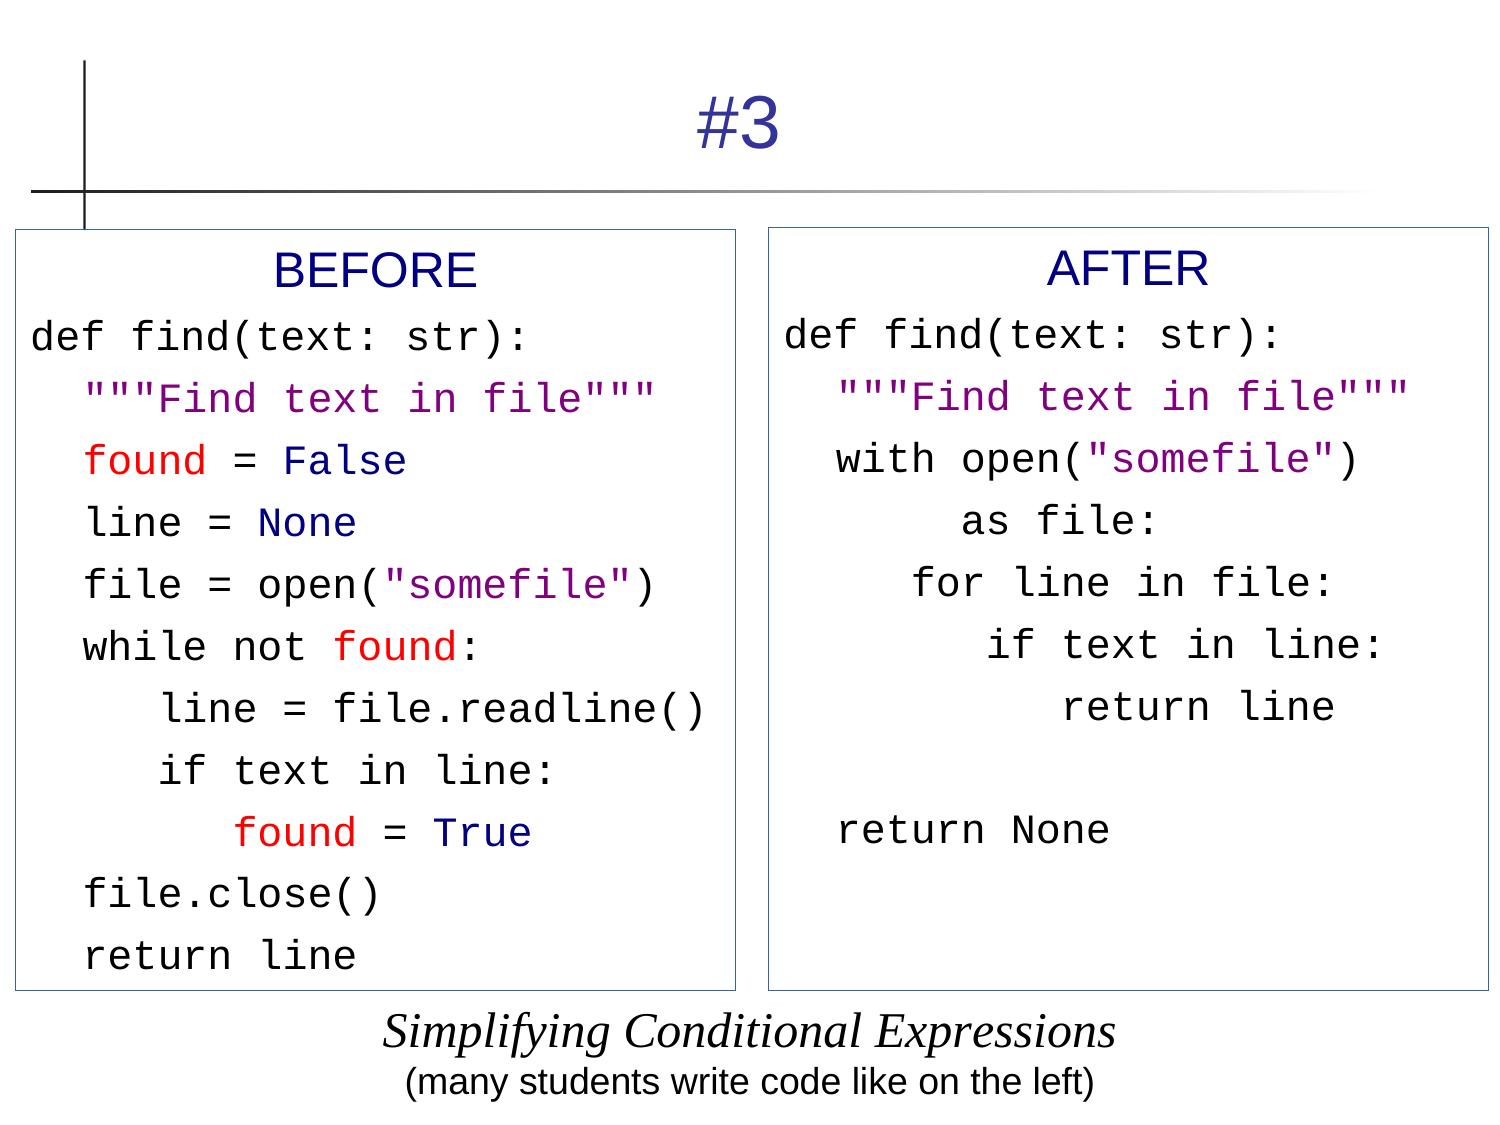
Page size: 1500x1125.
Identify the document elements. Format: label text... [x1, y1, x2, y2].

text_box Simplifying Conditional Expressions (many students write code like on the left) [165, 990, 1336, 1110]
list AFTER def find(text: str): """Find text in file""" with open("somefile") as file: for line in file: if text in line: return line return None [768, 227, 1489, 991]
list BEFORE def find(text: str): """Find text in file""" found = False line = None file = open("somefile") while not found: line = file.readline() if text in line: found = True file.close() return line [15, 229, 736, 991]
title #3 [50, 37, 1450, 201]
